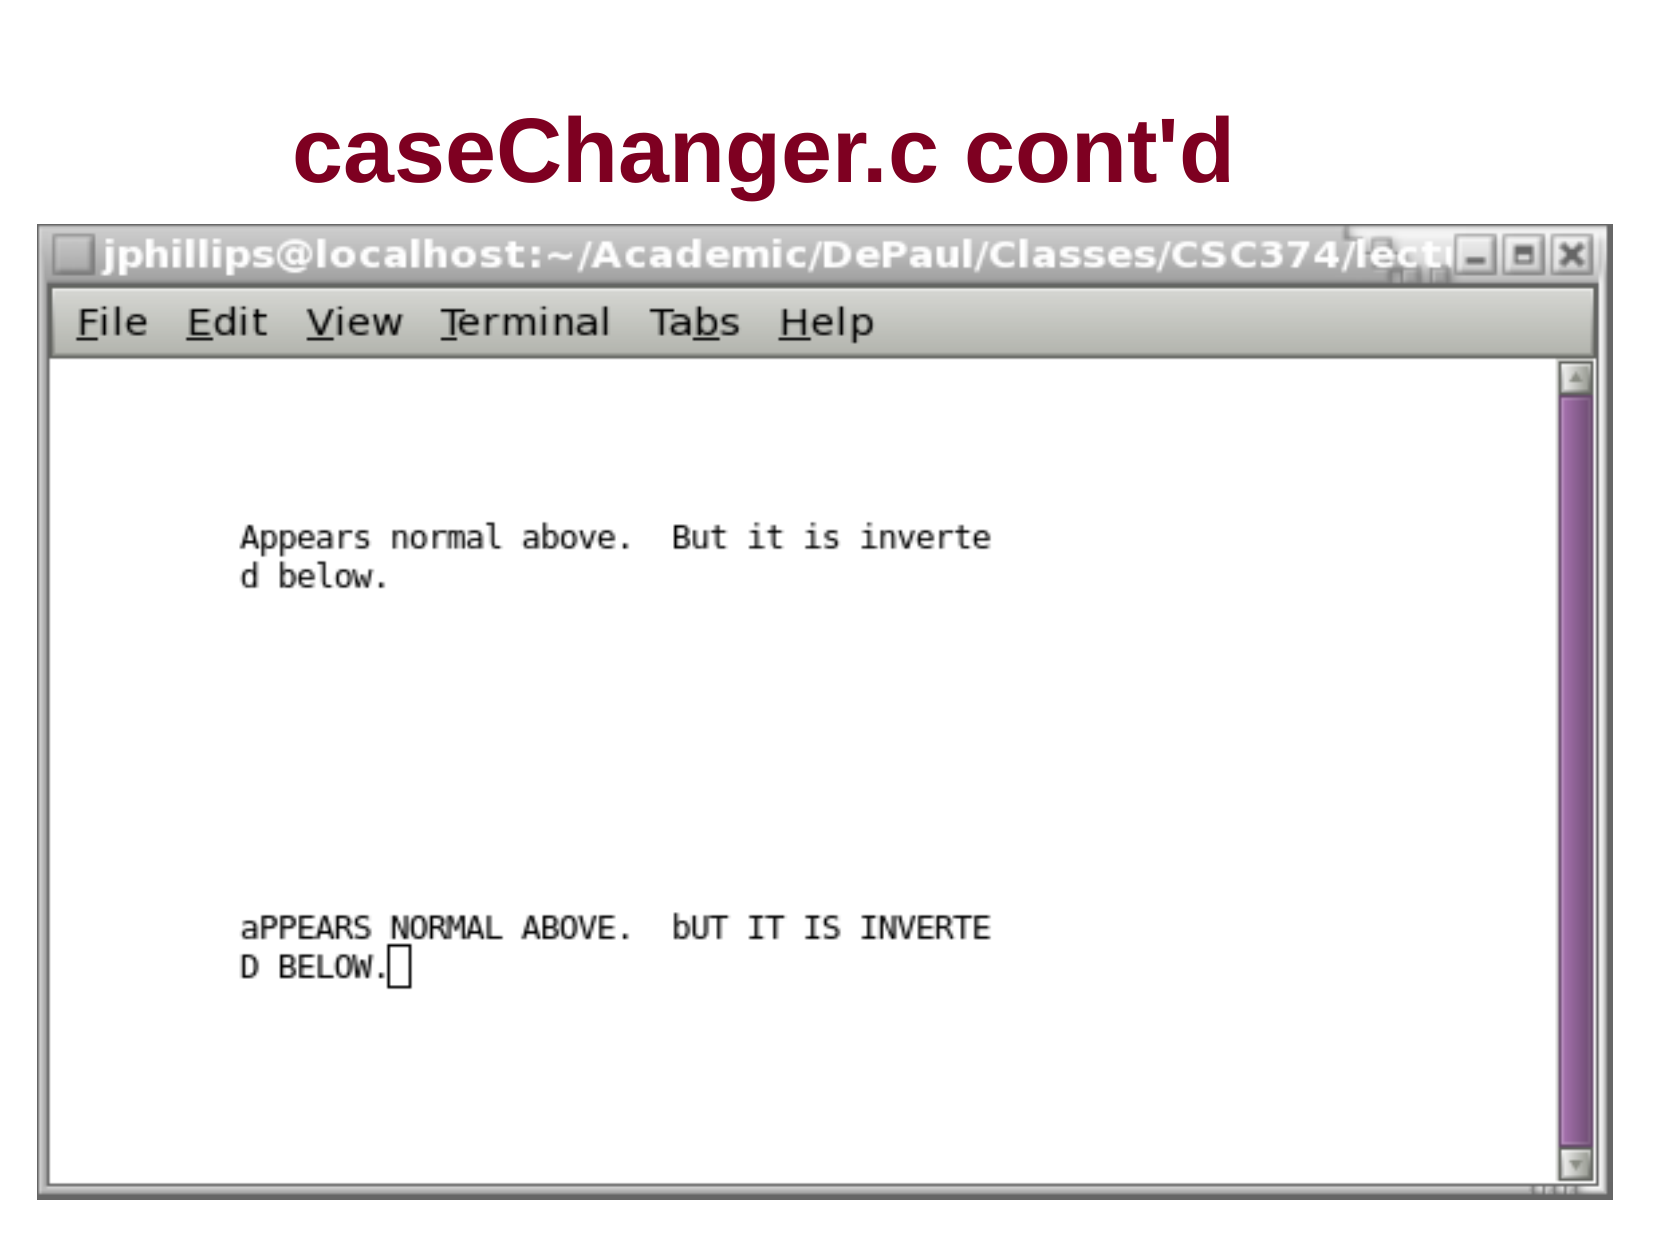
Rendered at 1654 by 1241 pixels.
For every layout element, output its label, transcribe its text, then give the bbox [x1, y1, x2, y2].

title caseChanger.c cont'd [118, 94, 1412, 207]
picture [0, 0, 1654, 1241]
